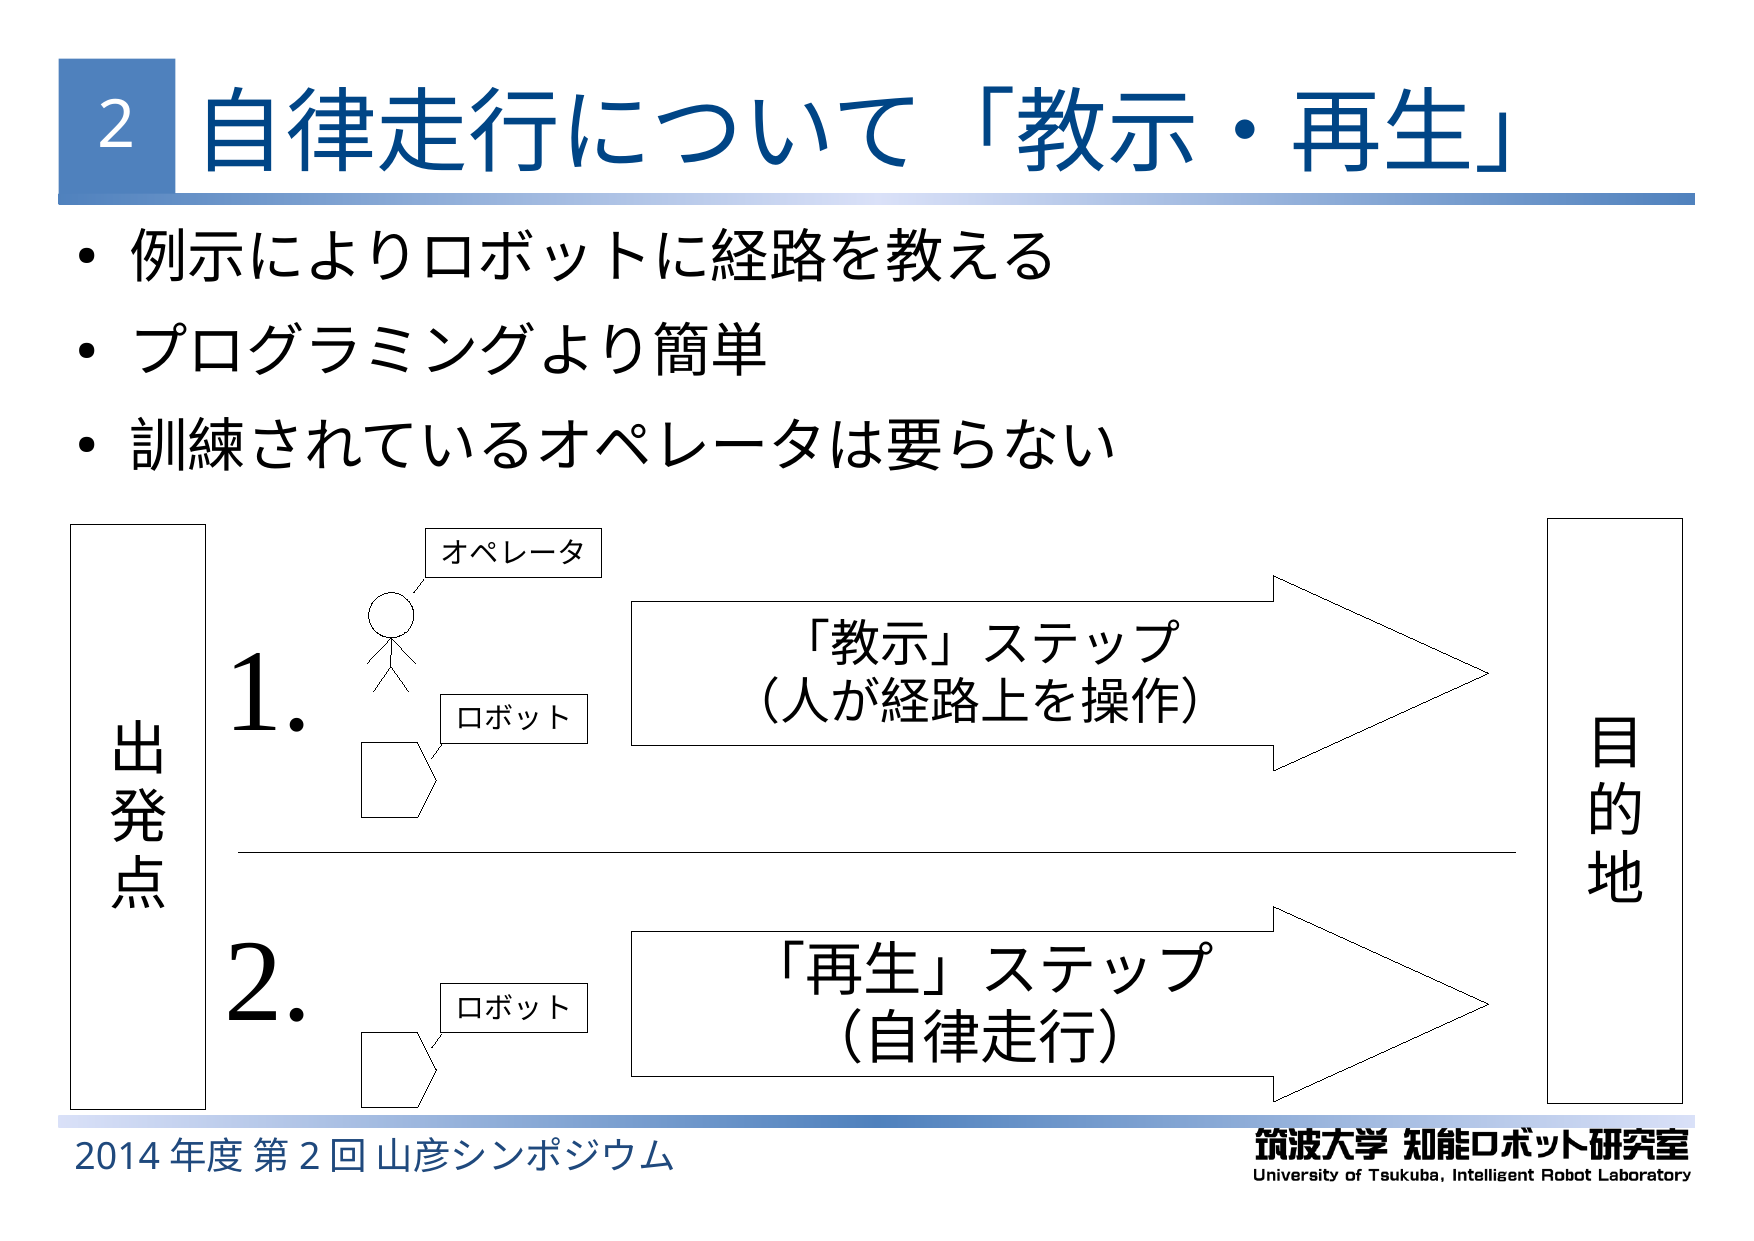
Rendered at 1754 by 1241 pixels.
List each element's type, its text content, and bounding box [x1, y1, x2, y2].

text_box オペレータ [425, 528, 602, 578]
text_box 2. [209, 908, 327, 1054]
text_box 1. [209, 619, 327, 764]
text_box 出 発 点 [70, 524, 206, 1110]
list 例示によりロボットに経路を教える プログラミングより簡単 訓練されているオペレータは要らない [58, 223, 1696, 494]
text_box ロボット [440, 694, 588, 744]
text_box 「再生」ステップ （自律走行） [631, 906, 1489, 1102]
text_box 目 的 地 [1547, 518, 1683, 1104]
title 自律走行について「教示・再生」 [193, 61, 1651, 205]
text_box ロボット [440, 983, 588, 1033]
picture [1252, 1127, 1691, 1182]
text_box 「教示」ステップ （人が経路上を操作） [631, 575, 1489, 771]
